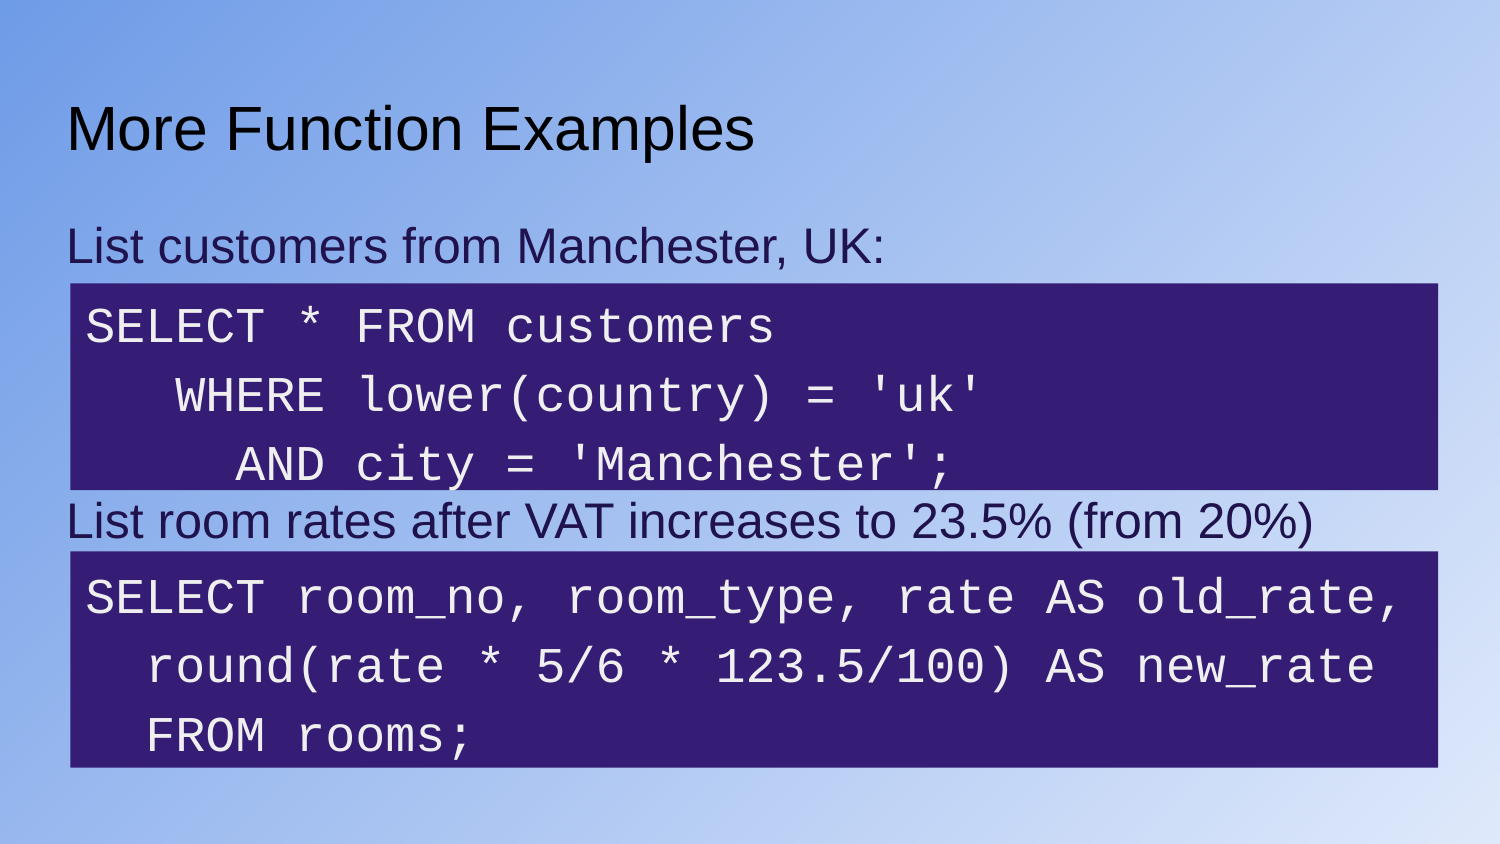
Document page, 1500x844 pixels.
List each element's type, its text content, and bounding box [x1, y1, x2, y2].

text_box SELECT * FROM customers WHERE lower(country) = 'uk' AND city = 'Manchester'; [70, 283, 1439, 491]
list List customers from Manchester, UK: List room rates after VAT increases to 23.5% (from 20%) [51, 189, 1449, 750]
text_box SELECT room_no, room_type, rate AS old_rate, round(rate * 5/6 * 123.5/100) AS new_rate FROM rooms; [70, 551, 1439, 768]
title More Function Examples [51, 72, 1449, 167]
